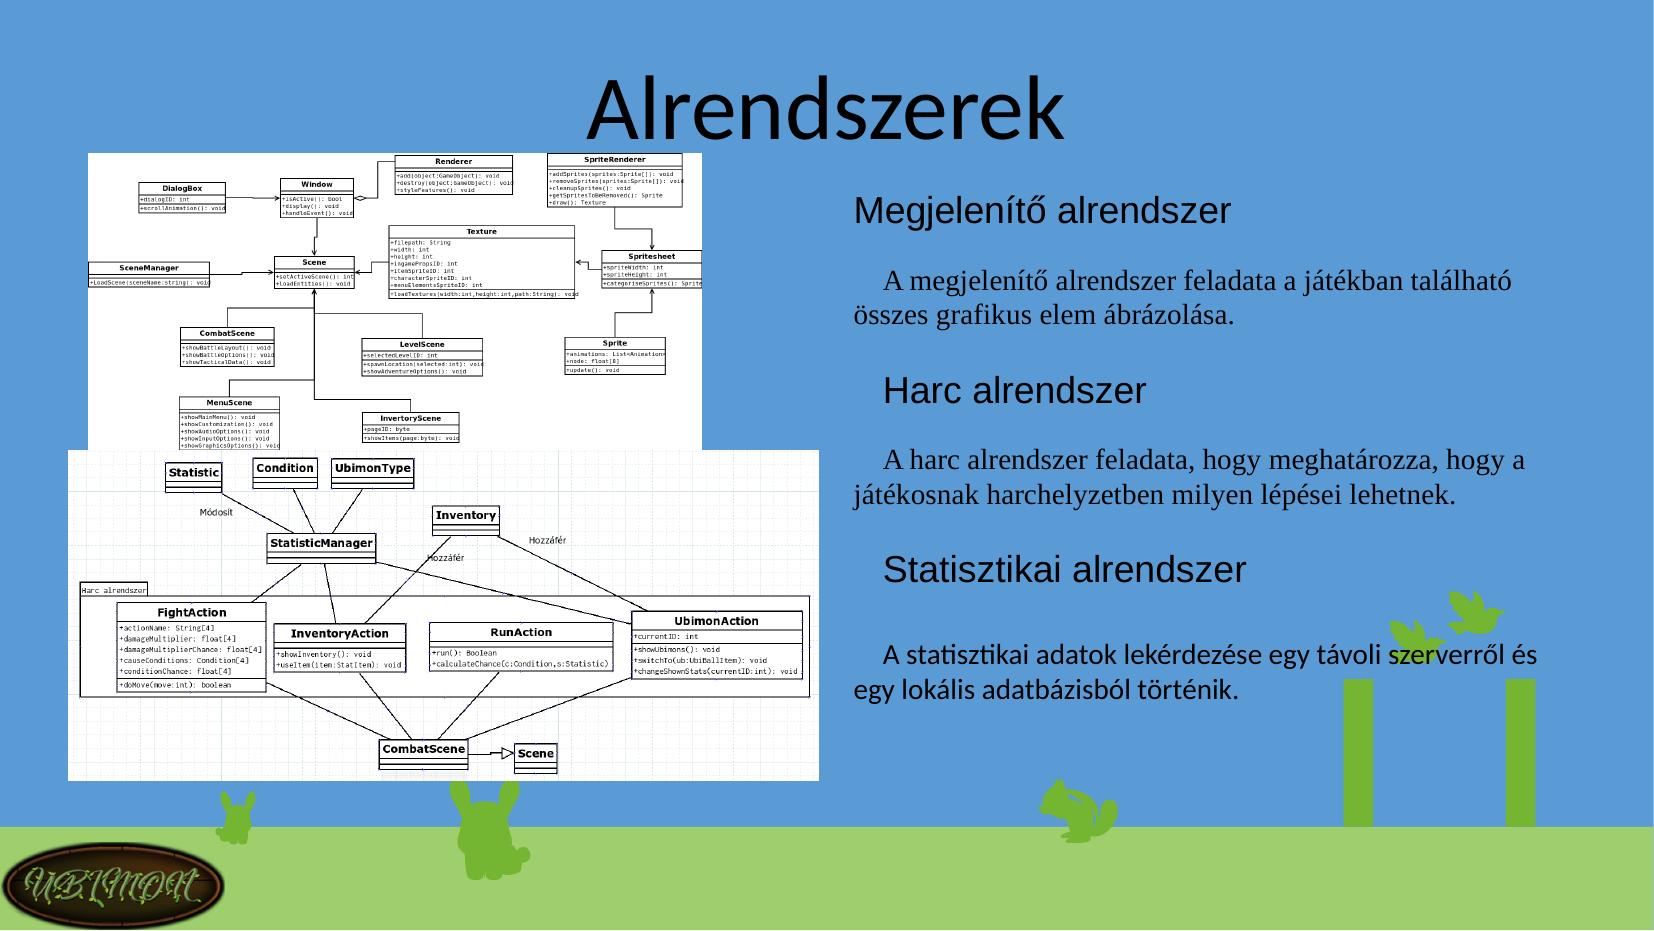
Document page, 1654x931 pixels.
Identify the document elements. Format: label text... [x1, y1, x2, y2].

picture [0, 842, 225, 931]
title Alrendszerek [88, 53, 1565, 224]
list Megjelenítő alrendszer A megjelenítő alrendszer feladata a játékban található összes grafikus elem ábrázolása. Harc alrendszer A harc alrendszer feladata, hogy meghatározza, hogy a játékosnak harchelyzetben milyen lépései lehetnek. Statisztikai alrendszer A statisztikai adatok lekérdezése egy távoli szerverről és egy lokális adatbázisból történik. [838, 183, 1565, 466]
picture [68, 153, 819, 781]
